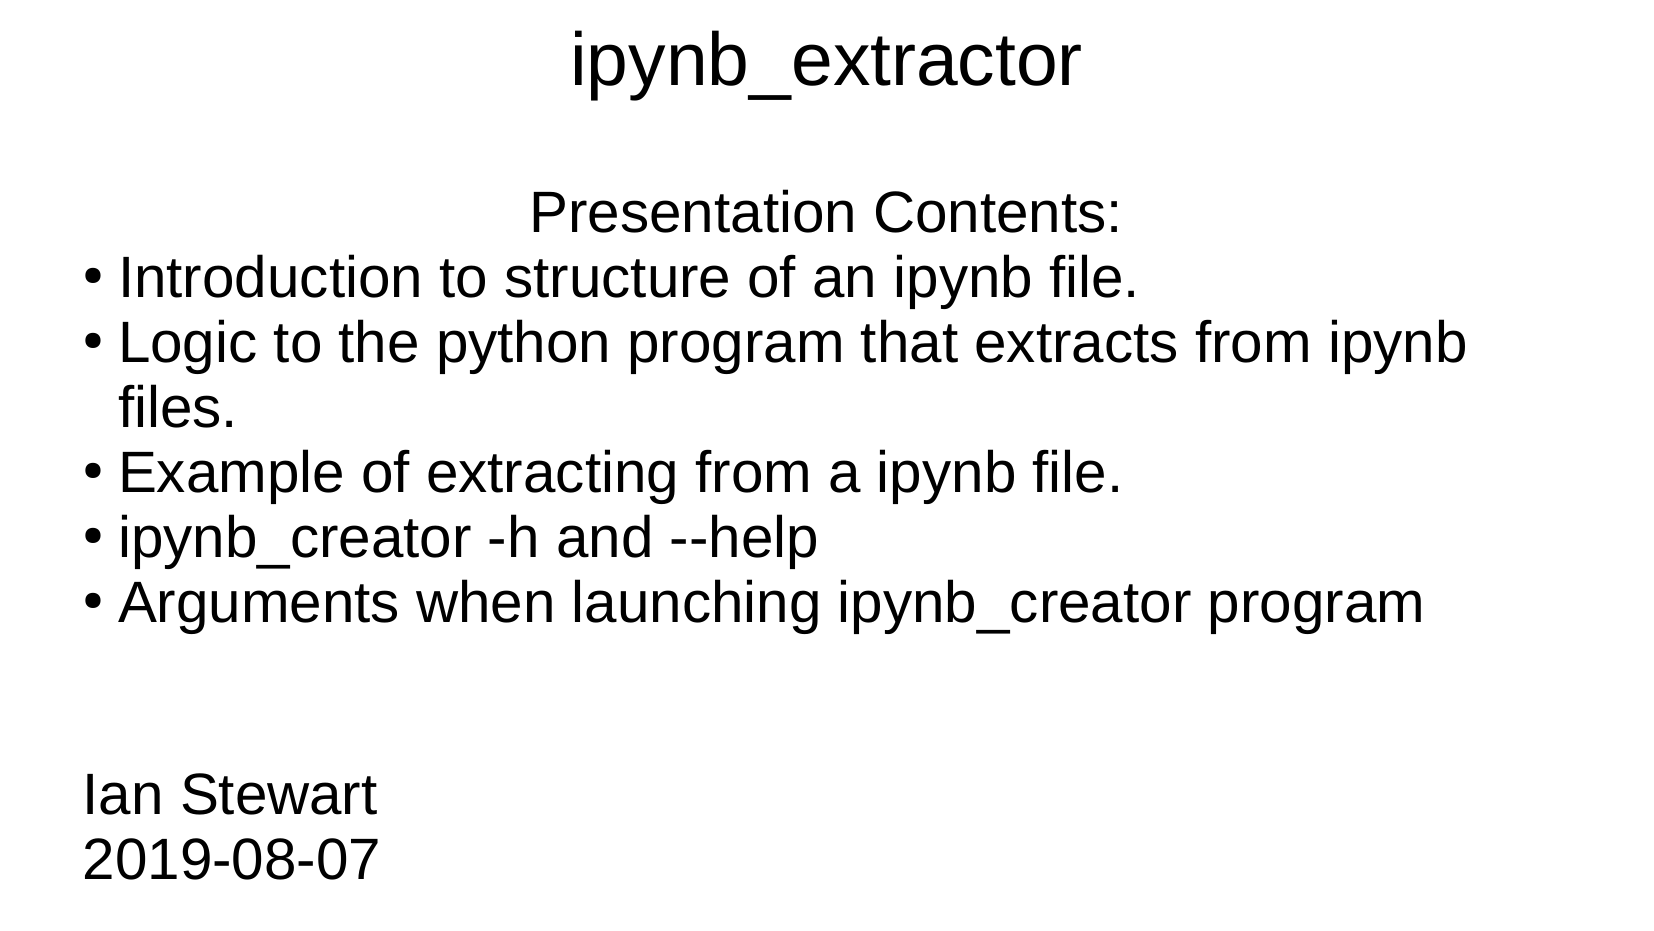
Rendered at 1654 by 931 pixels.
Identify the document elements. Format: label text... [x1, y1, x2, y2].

subtitle Presentation Contents: Introduction to structure of an ipynb file. Logic to the python program that extracts from ipynb files. Example of extracting from a ipynb file. ipynb_creator -h and --help Arguments when launching ipynb_creator program [82, 147, 1571, 668]
title ipynb_extractor [82, 13, 1571, 107]
text_box Ian Stewart 2019-08-07 [82, 755, 1571, 898]
